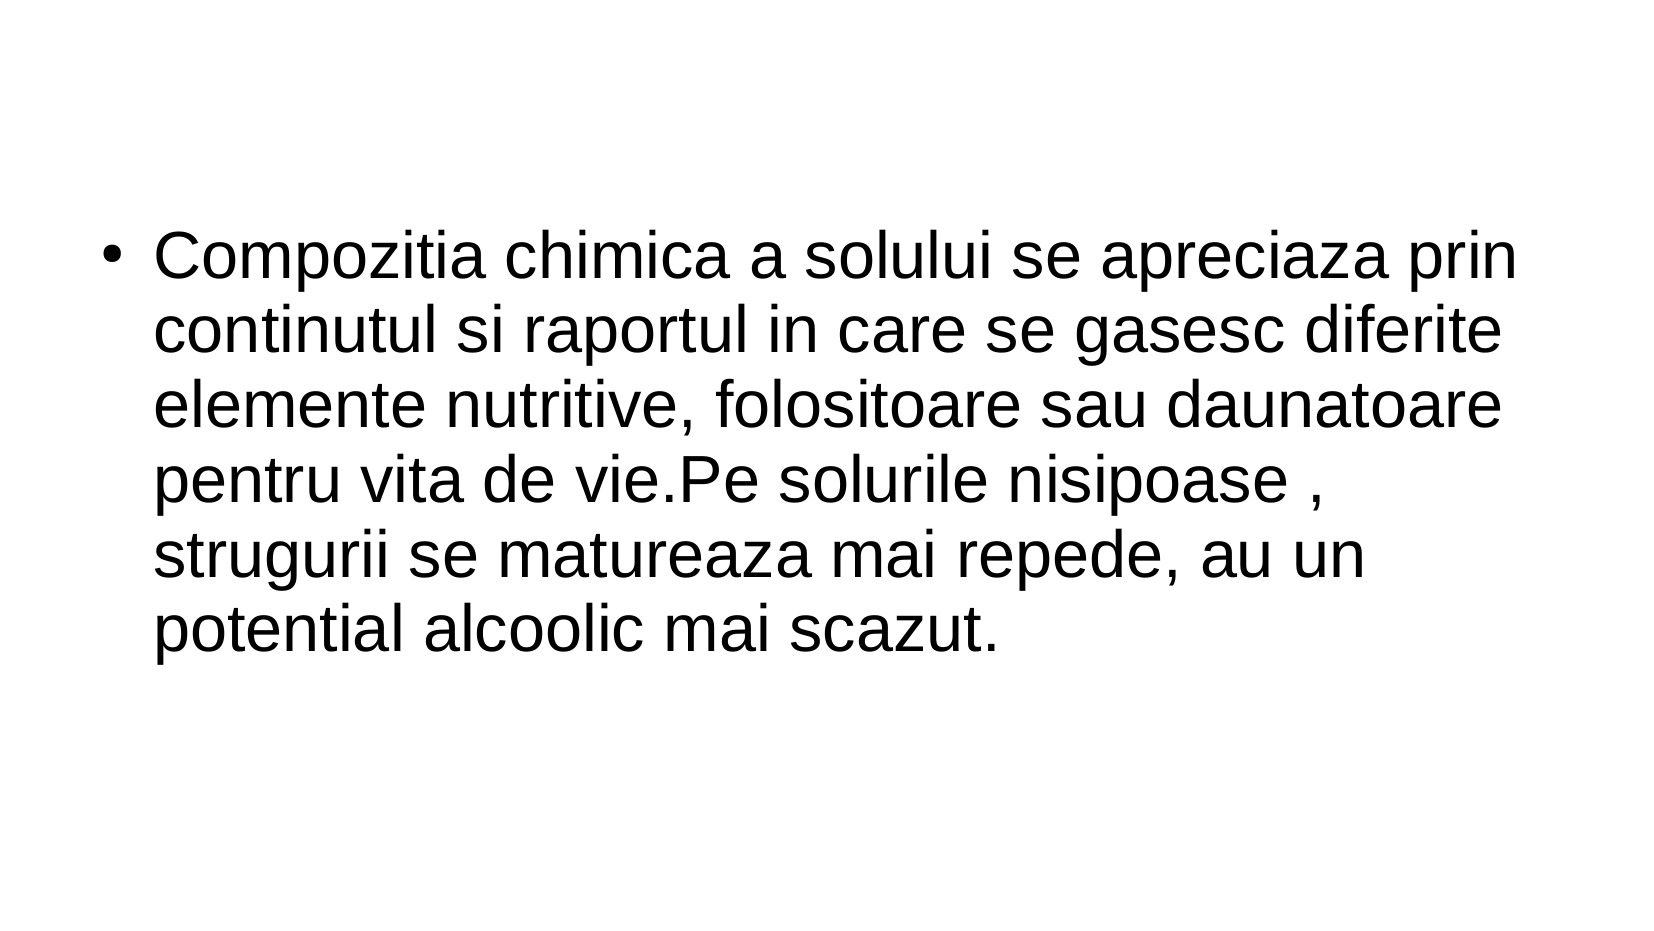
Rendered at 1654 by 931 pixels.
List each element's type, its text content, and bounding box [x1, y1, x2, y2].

list Compozitia chimica a solului se apreciaza prin continutul si raportul in care se gasesc diferite elemente nutritive, folositoare sau daunatoare pentru vita de vie.Pe solurile nisipoase , strugurii se matureaza mai repede, au un potential alcoolic mai scazut. [82, 217, 1571, 758]
